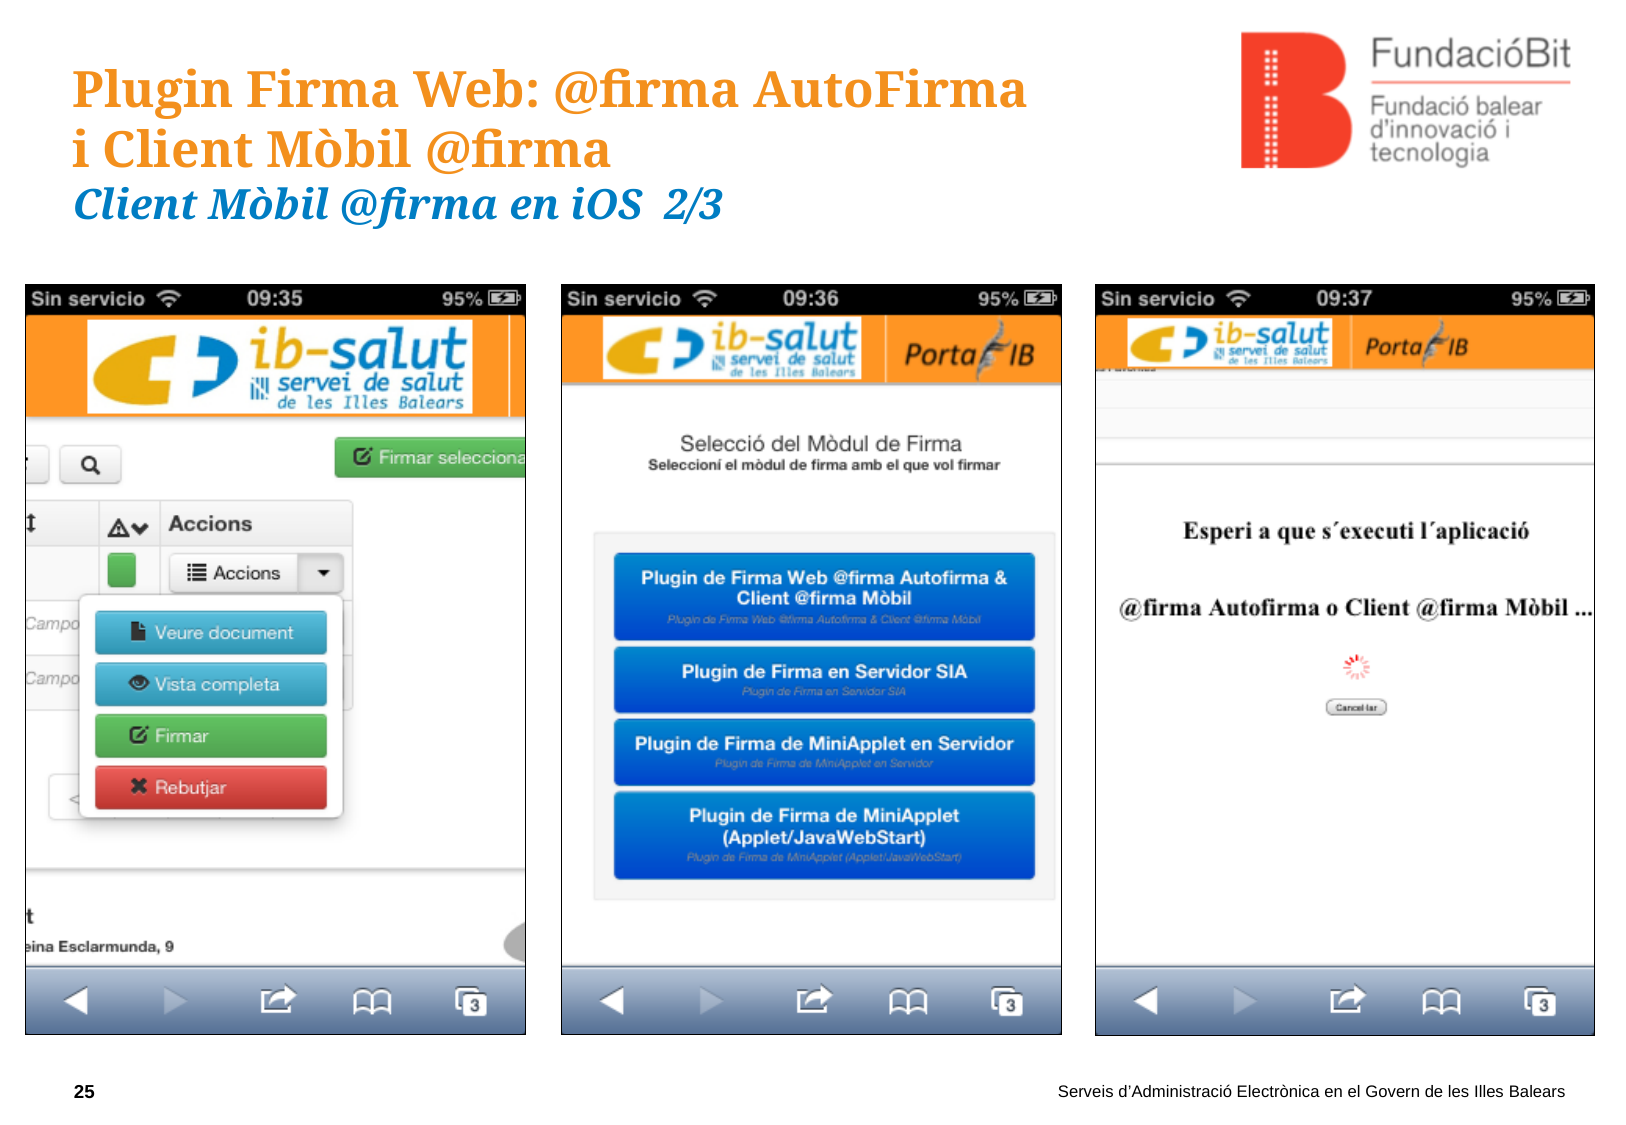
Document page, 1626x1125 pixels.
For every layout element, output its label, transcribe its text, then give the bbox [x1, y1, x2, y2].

slide_number <número> [73, 1079, 125, 1104]
picture [1227, 24, 1602, 180]
picture [561, 284, 1062, 1035]
picture [25, 284, 526, 1035]
text_box Plugin Firma Web: @firma AutoFirma i Client Mòbil @firma Client Mòbil @firma en iOS 2/3 [72, 57, 1227, 161]
picture [1095, 284, 1595, 1036]
